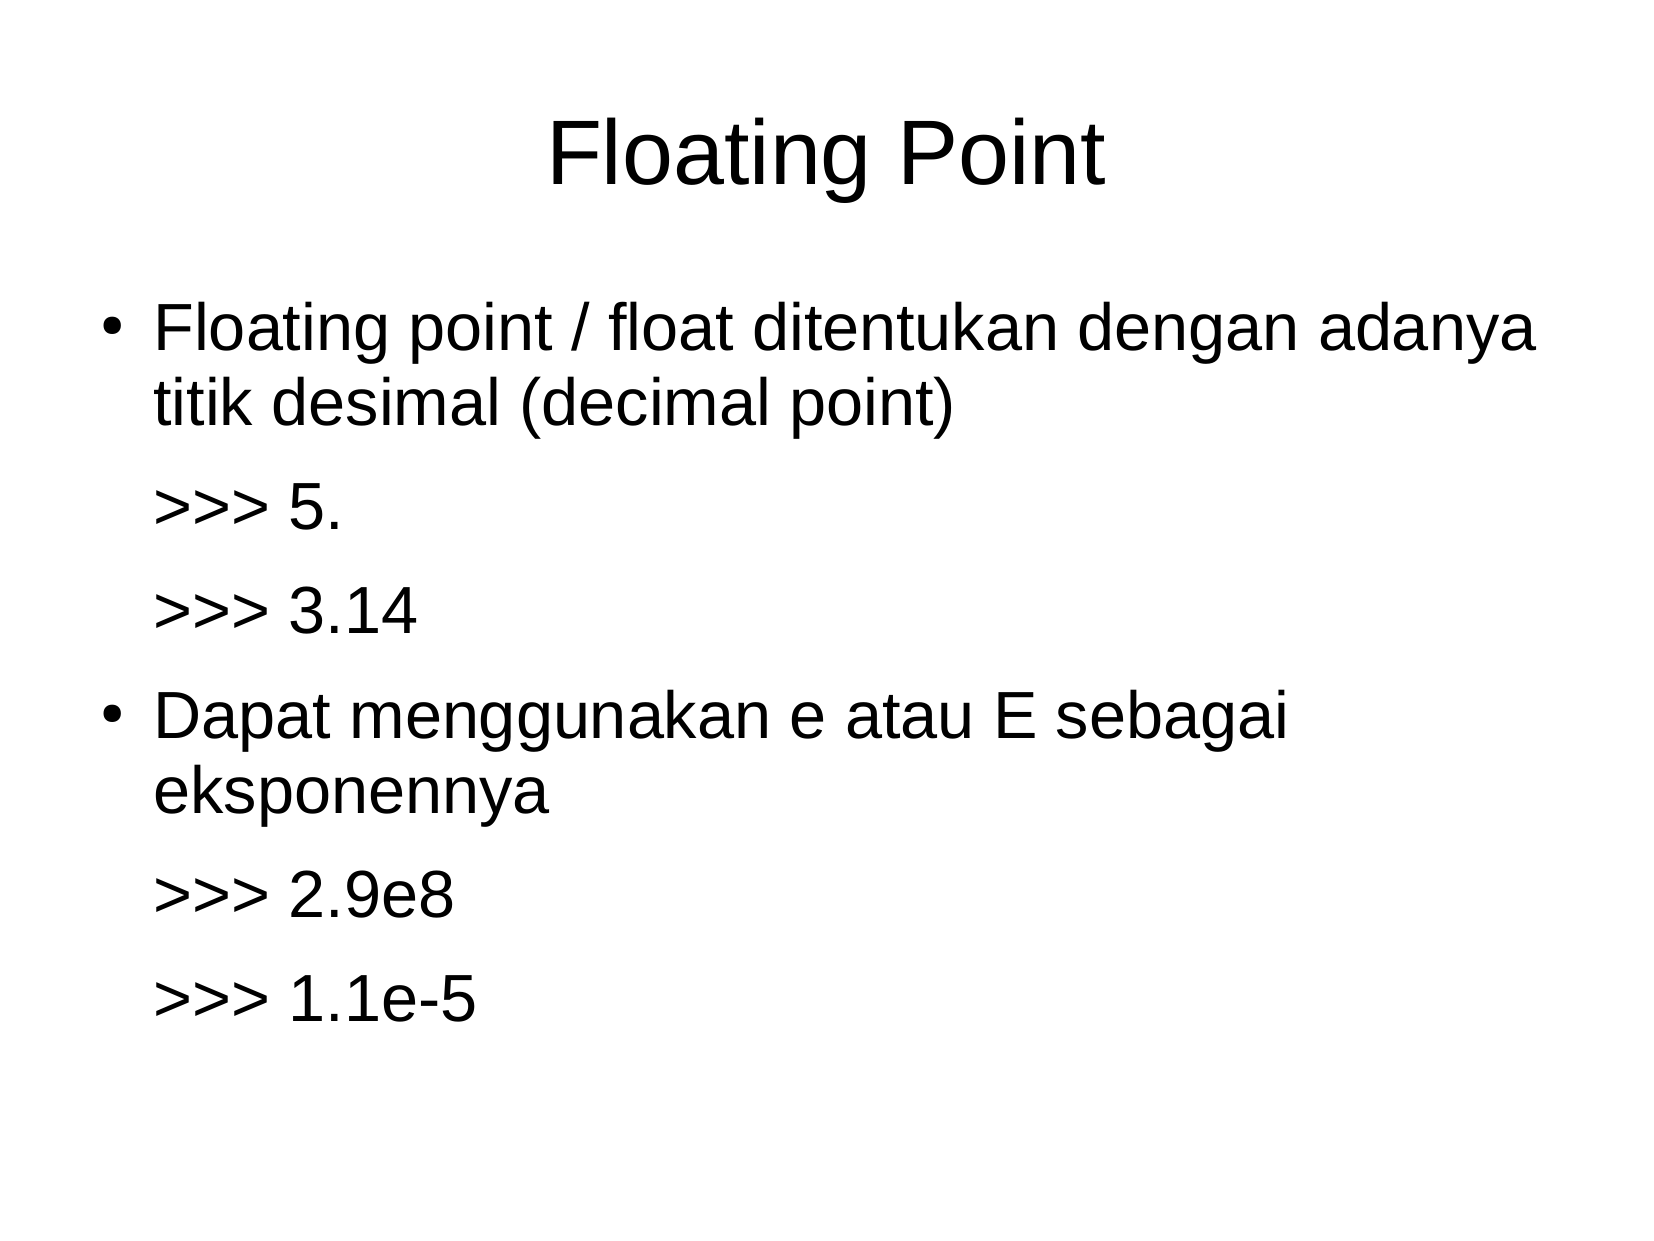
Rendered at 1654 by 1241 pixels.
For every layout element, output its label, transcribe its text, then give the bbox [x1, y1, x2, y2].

title Floating Point [82, 49, 1571, 257]
list Floating point / float ditentukan dengan adanya titik desimal (decimal point) >>> 5. >>> 3.14 Dapat menggunakan e atau E sebagai eksponennya >>> 2.9e8 >>> 1.1e-5 [82, 290, 1571, 1096]
